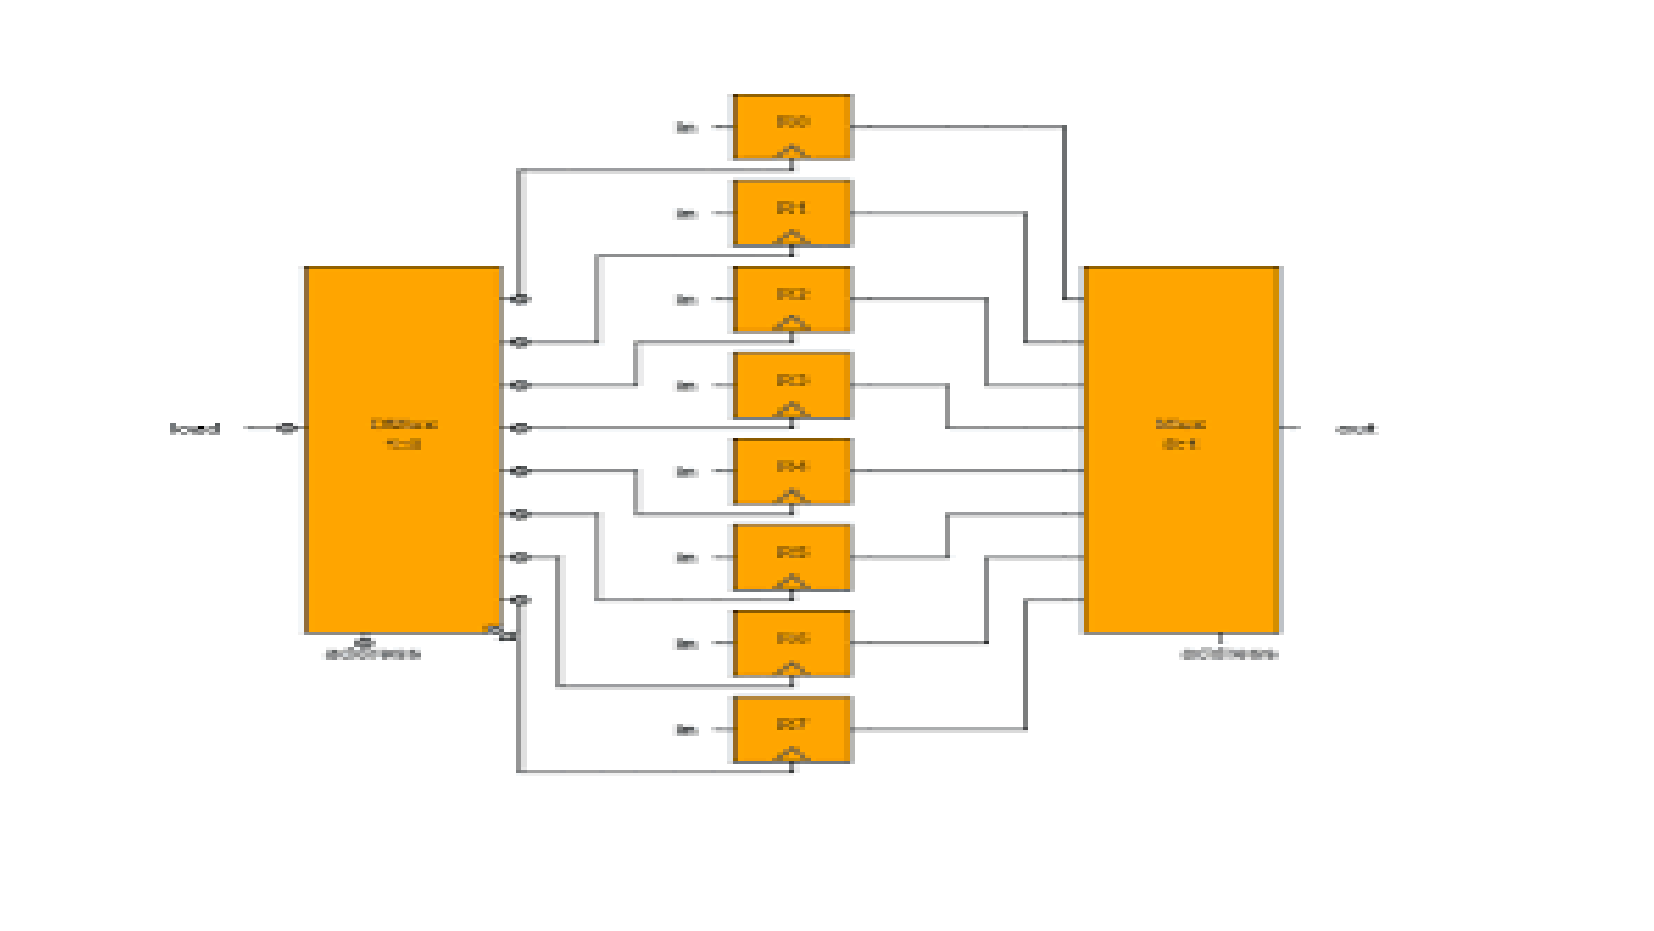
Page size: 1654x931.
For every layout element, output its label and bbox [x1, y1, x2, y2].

picture [165, 82, 1402, 780]
